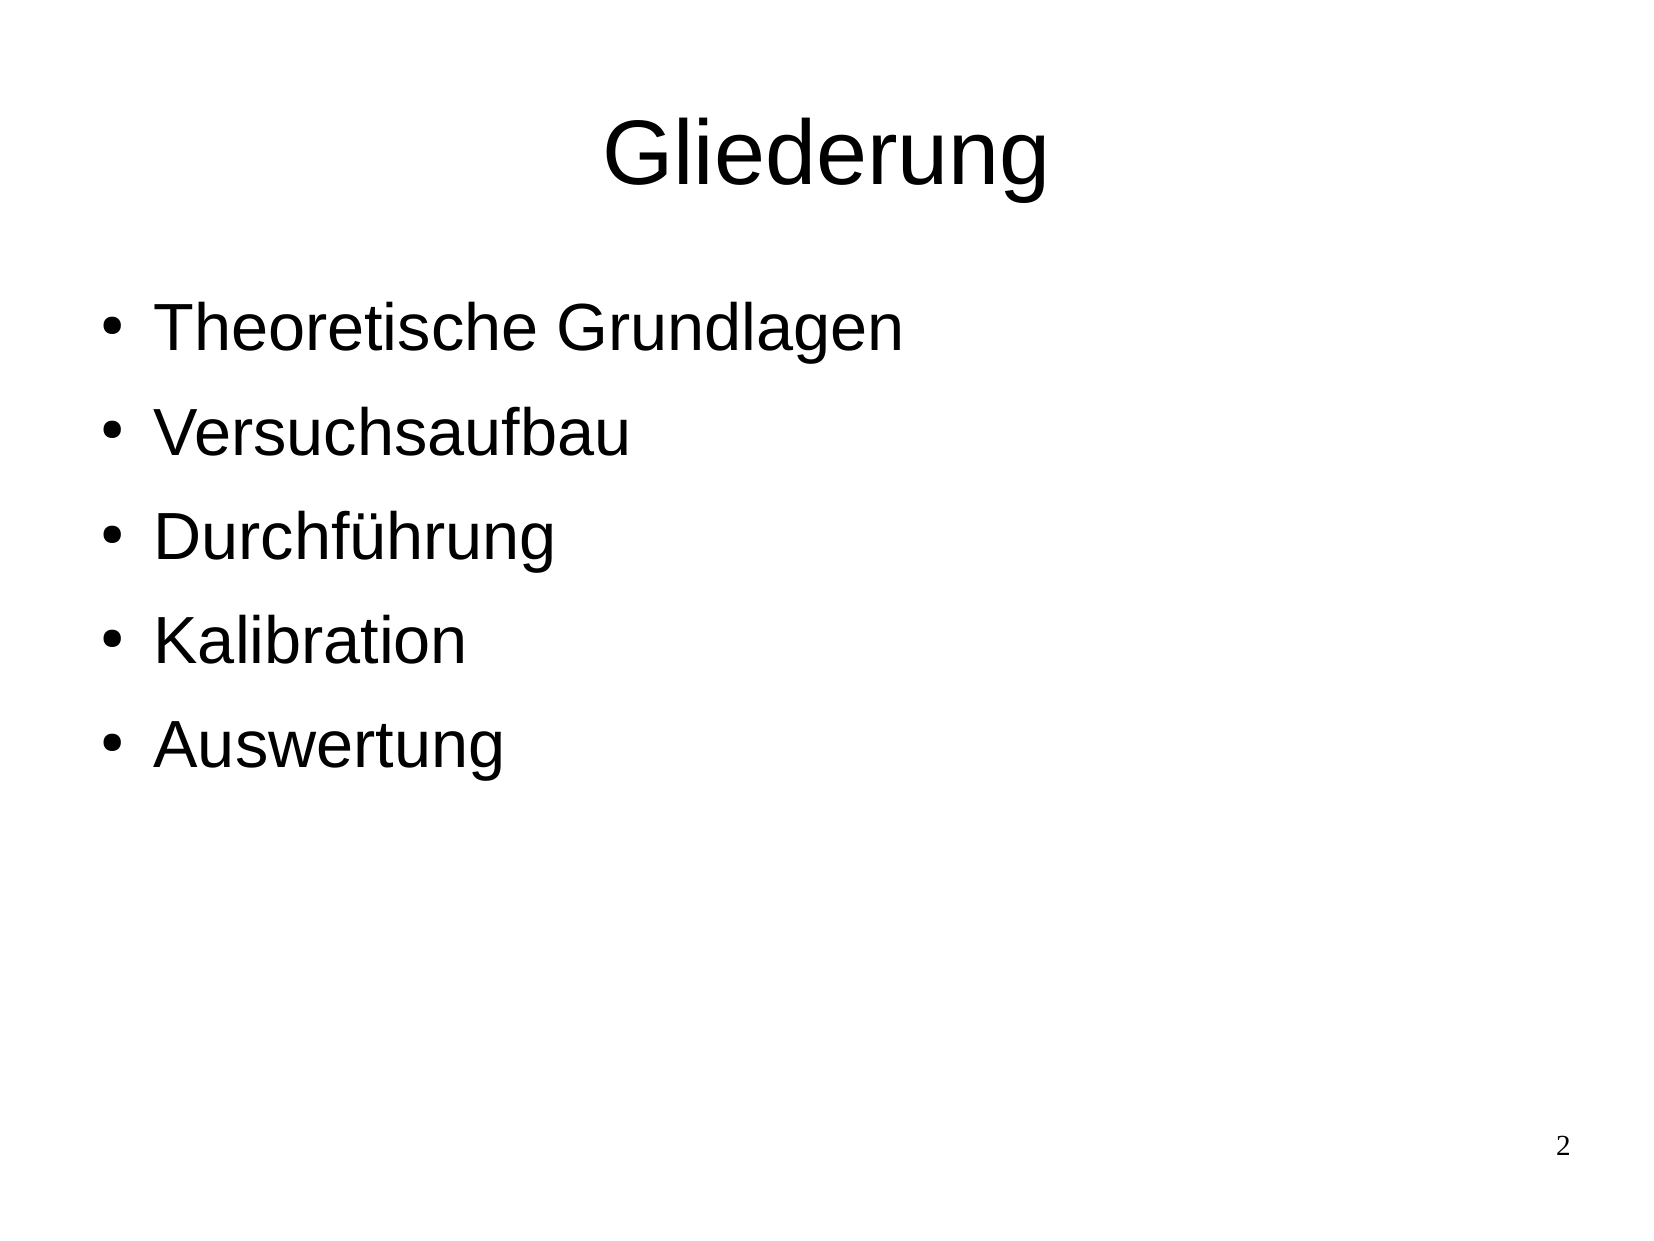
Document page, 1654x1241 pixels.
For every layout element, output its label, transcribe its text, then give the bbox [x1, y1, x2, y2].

title Gliederung [82, 49, 1571, 257]
list Theoretische Grundlagen Versuchsaufbau Durchführung Kalibration Auswertung [82, 290, 1571, 887]
